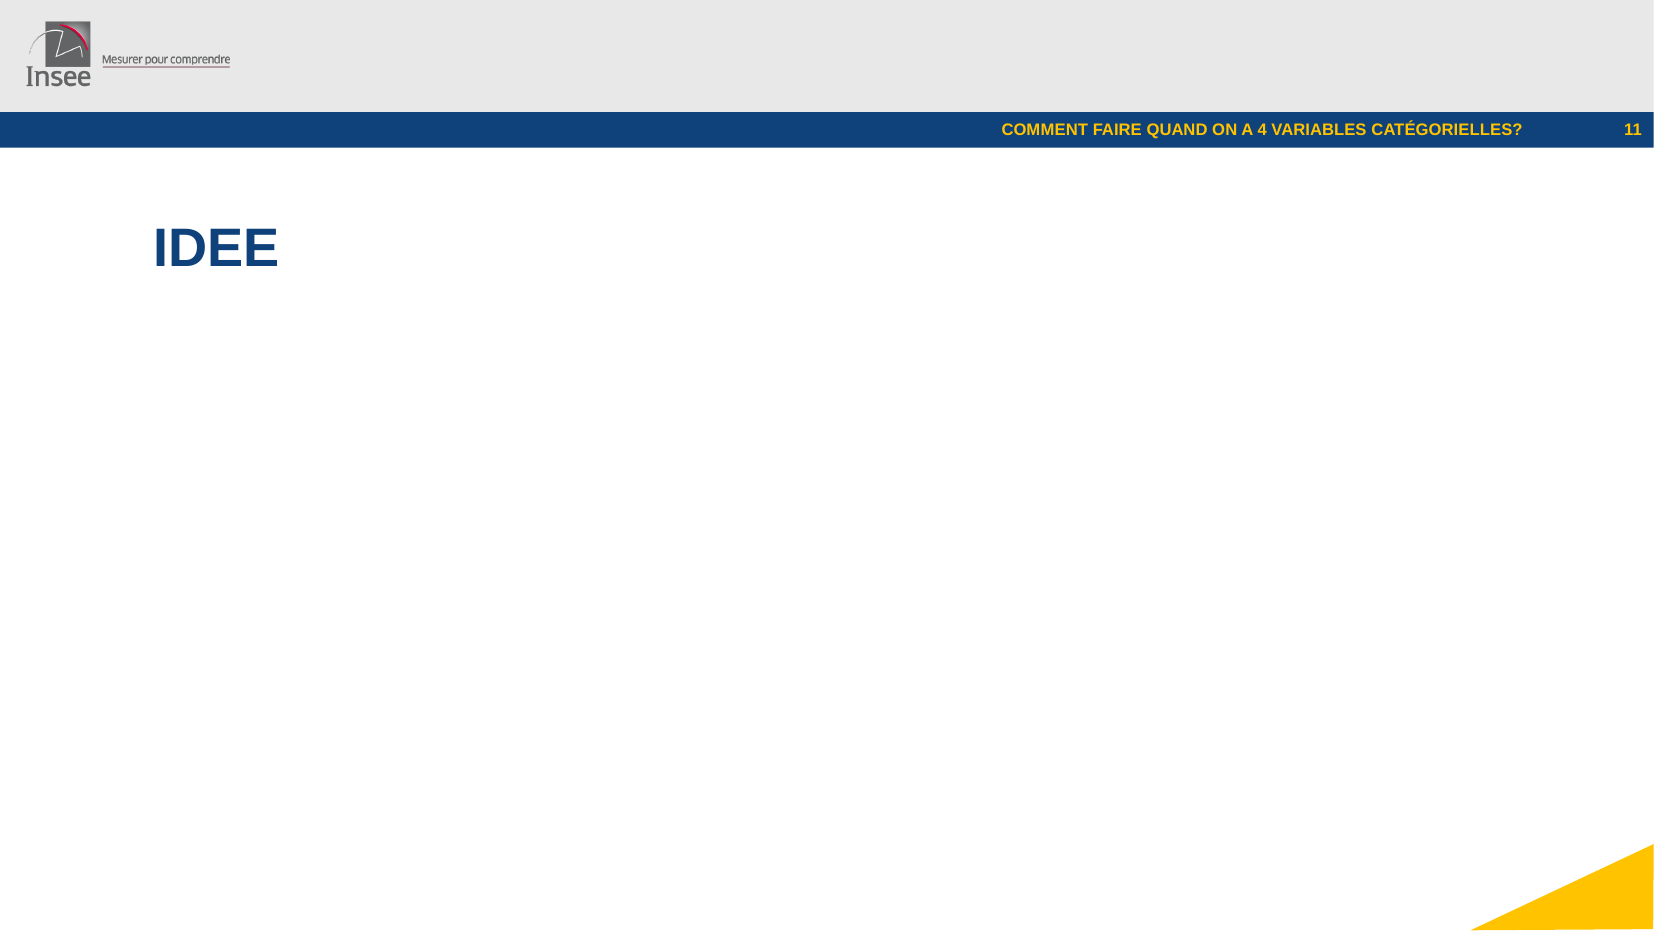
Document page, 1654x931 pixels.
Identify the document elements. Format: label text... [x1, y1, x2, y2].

list IDEE [82, 217, 1571, 861]
picture [23, 0, 230, 89]
